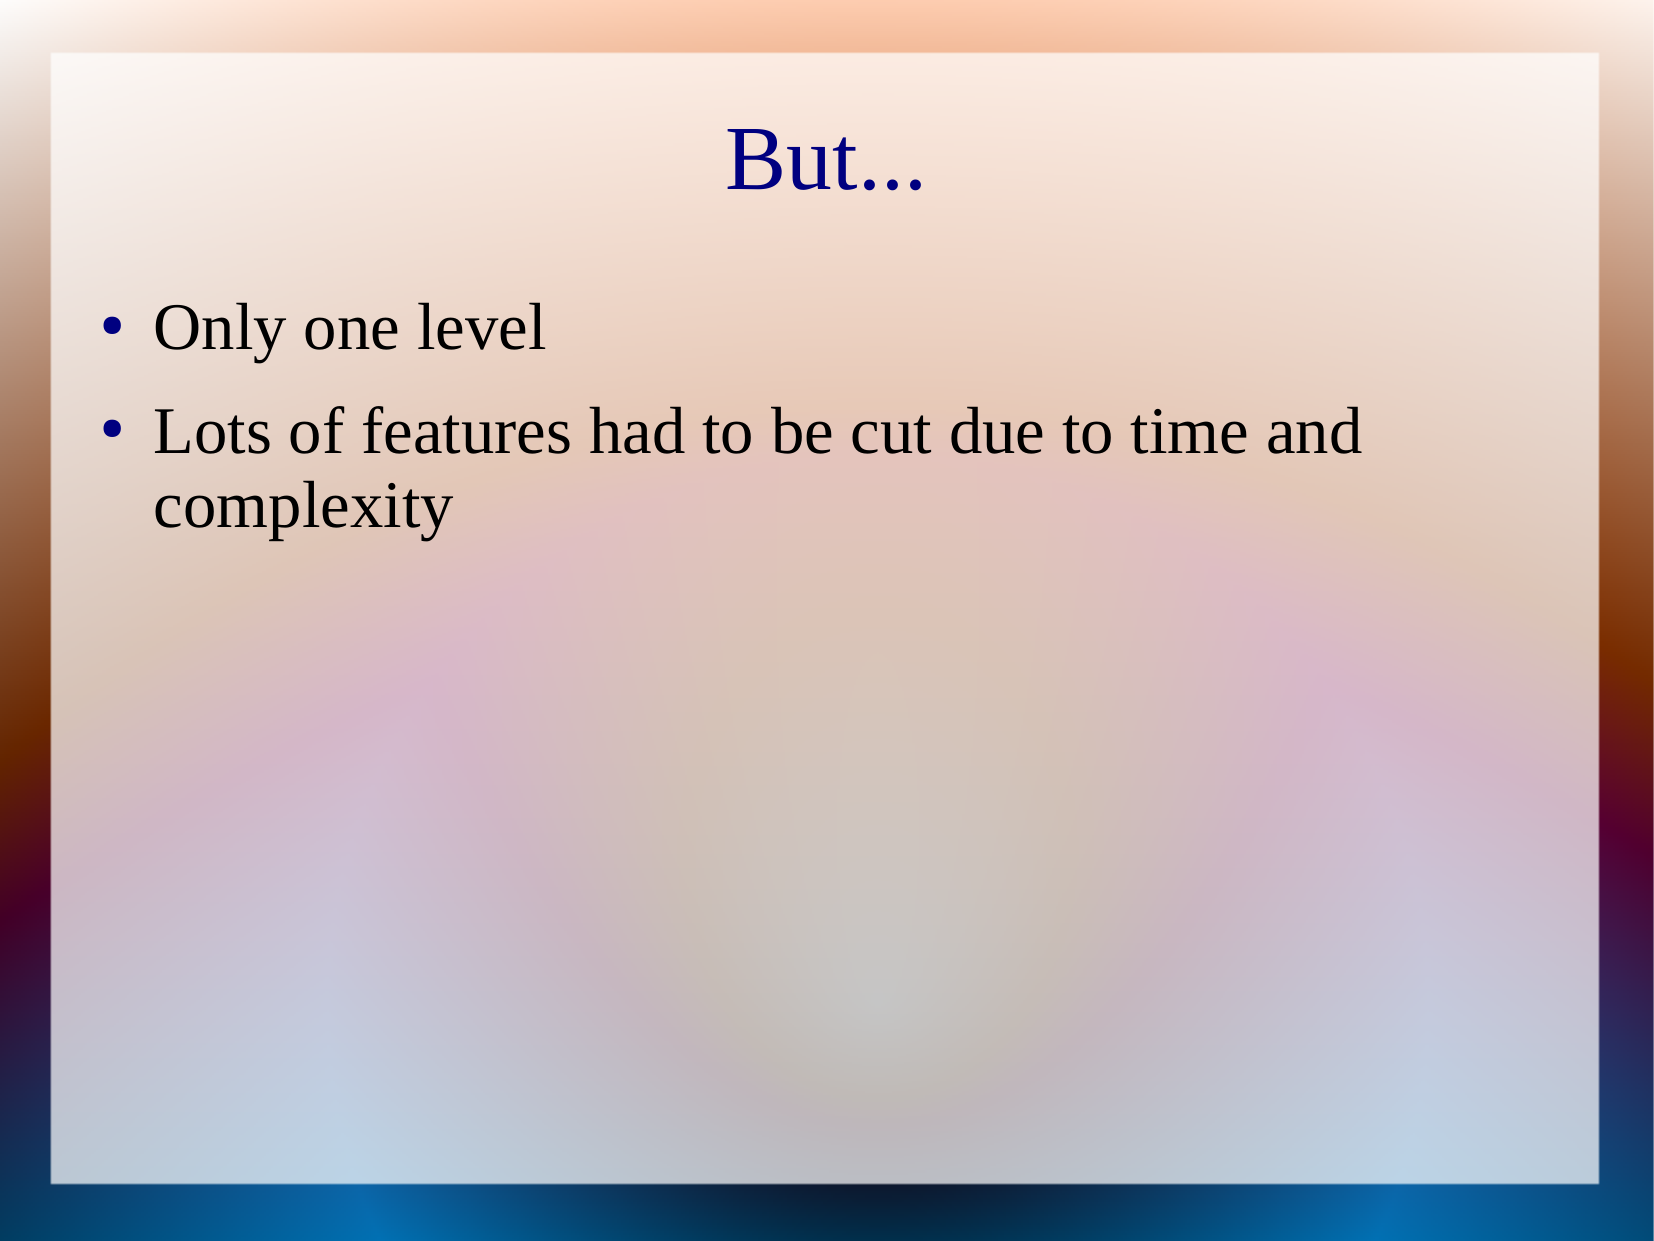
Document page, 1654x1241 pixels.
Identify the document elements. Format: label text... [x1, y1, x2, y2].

picture [0, 0, 1654, 1241]
list Only one level Lots of features had to be cut due to time and complexity [82, 290, 1571, 1034]
title But... [82, 55, 1571, 263]
